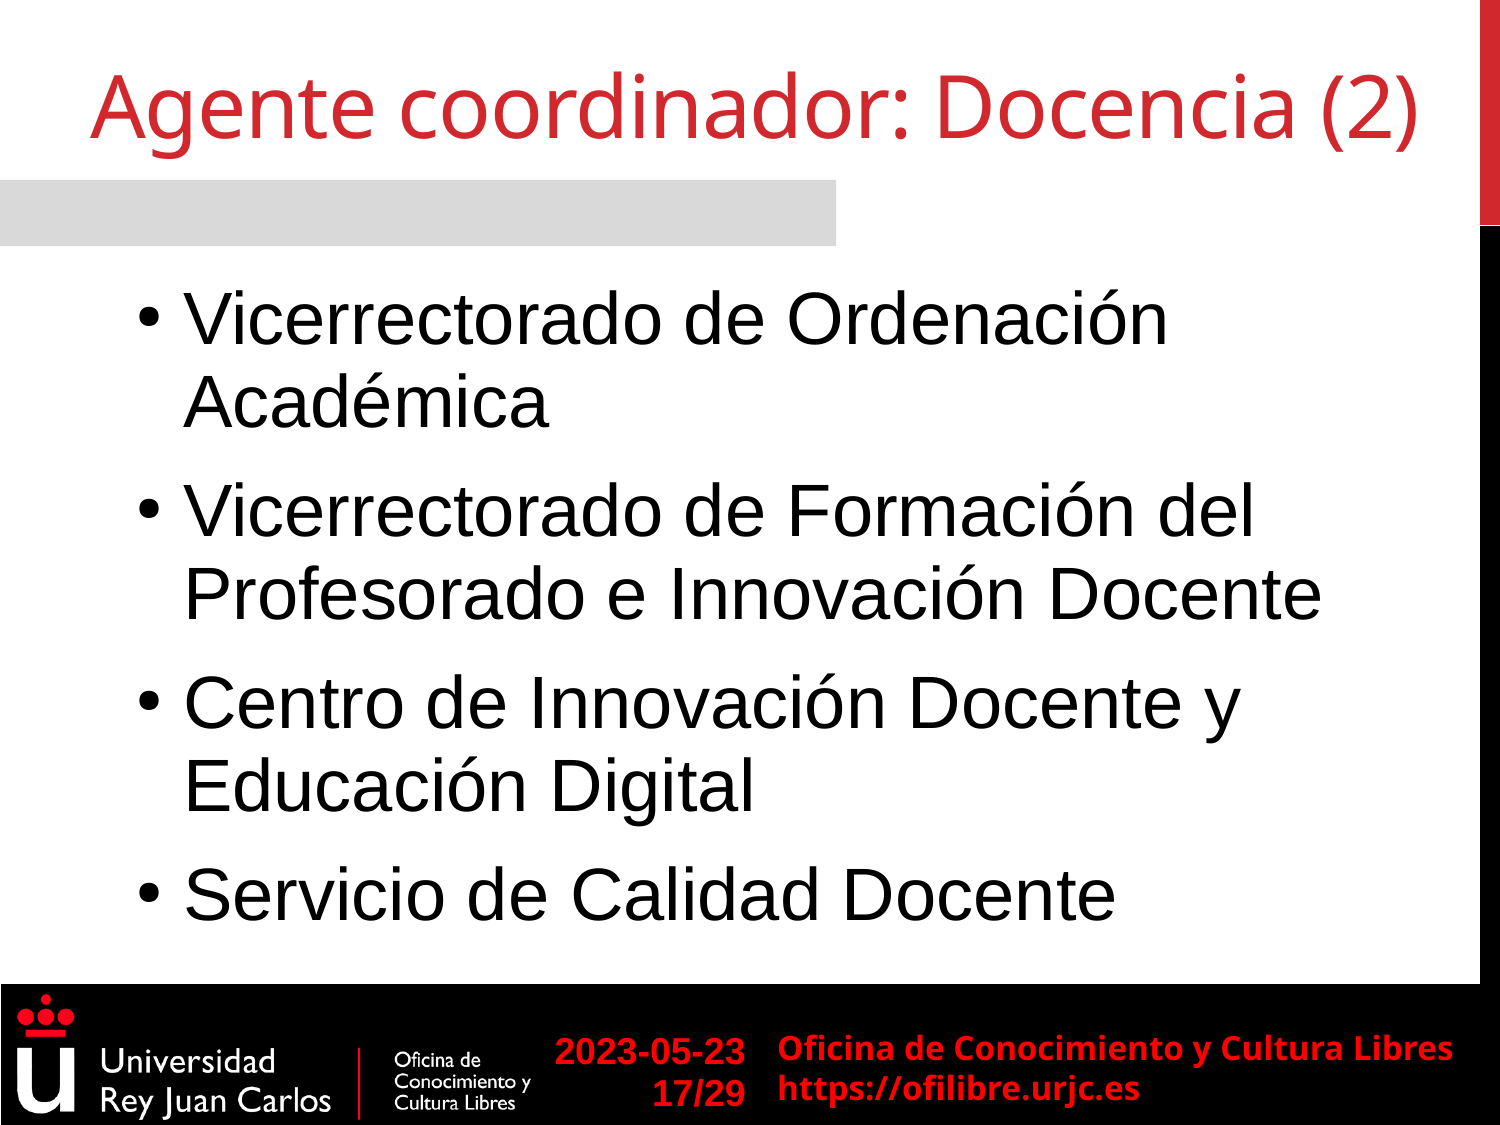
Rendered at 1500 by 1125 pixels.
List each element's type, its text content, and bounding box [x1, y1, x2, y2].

list Vicerrectorado de Ordenación Académica Vicerrectorado de Formación del Profesorado e Innovación Docente Centro de Innovación Docente y Educación Digital Servicio de Calidad Docente [105, 270, 1351, 961]
text_box Agente coordinador: Docencia (2) [0, 0, 1456, 172]
picture [17, 994, 531, 1120]
